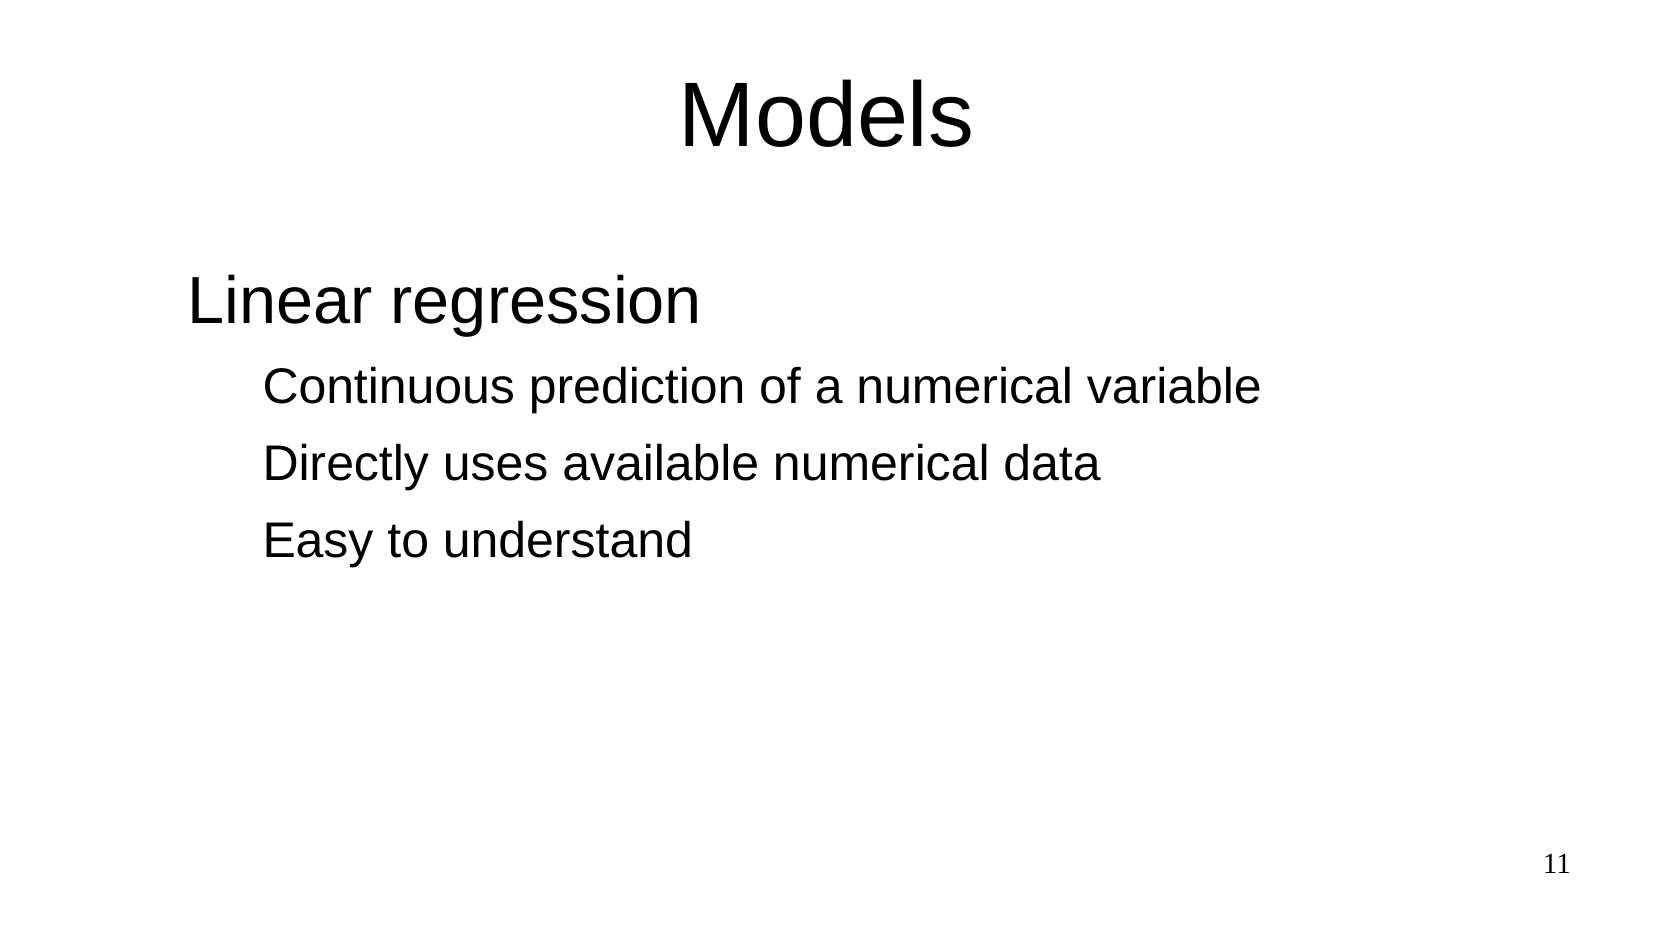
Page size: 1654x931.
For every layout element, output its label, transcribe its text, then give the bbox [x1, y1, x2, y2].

text_box Linear regression Continuous prediction of a numerical variable Directly uses available numerical data Easy to understand [187, 262, 1571, 758]
title Models [82, 37, 1571, 193]
